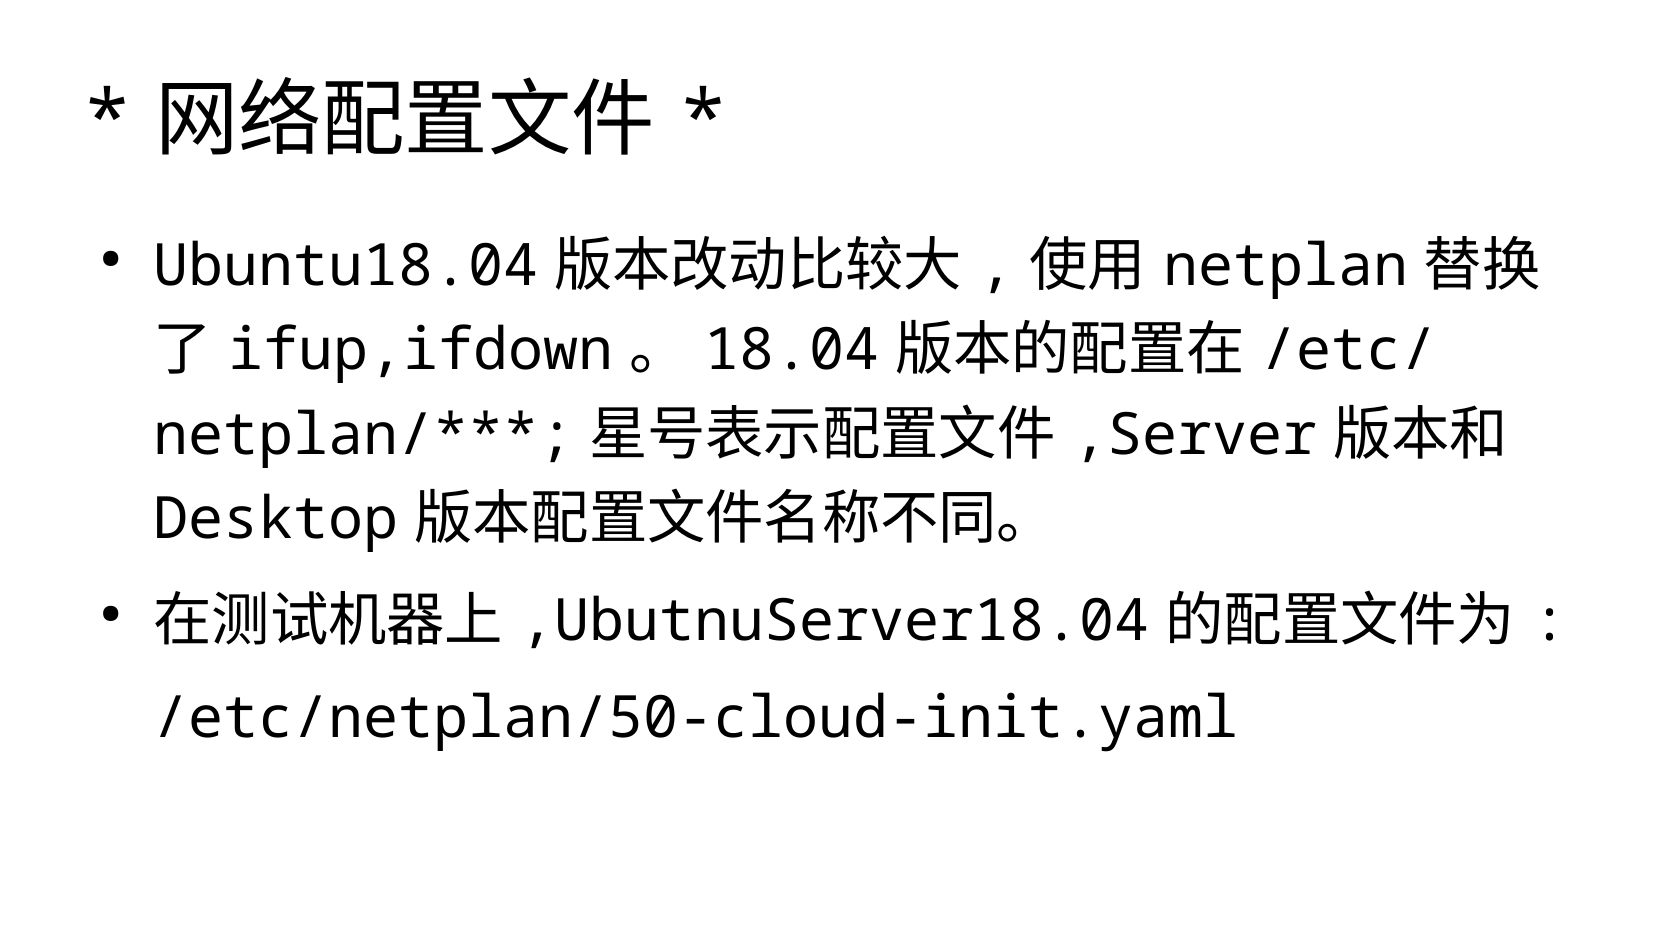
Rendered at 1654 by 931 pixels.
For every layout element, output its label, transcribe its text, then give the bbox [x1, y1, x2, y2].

list Ubuntu18.04版本改动比较大,使用netplan替换了ifup,ifdown。18.04版本的配置在/etc/netplan/***;星号表示配置文件,Server版本和Desktop版本配置文件名称不同。 在测试机器上,UbutnuServer18.04的配置文件为: /etc/netplan/50-cloud-init.yaml [82, 217, 1571, 827]
title *网络配置文件* [82, 37, 1571, 189]
